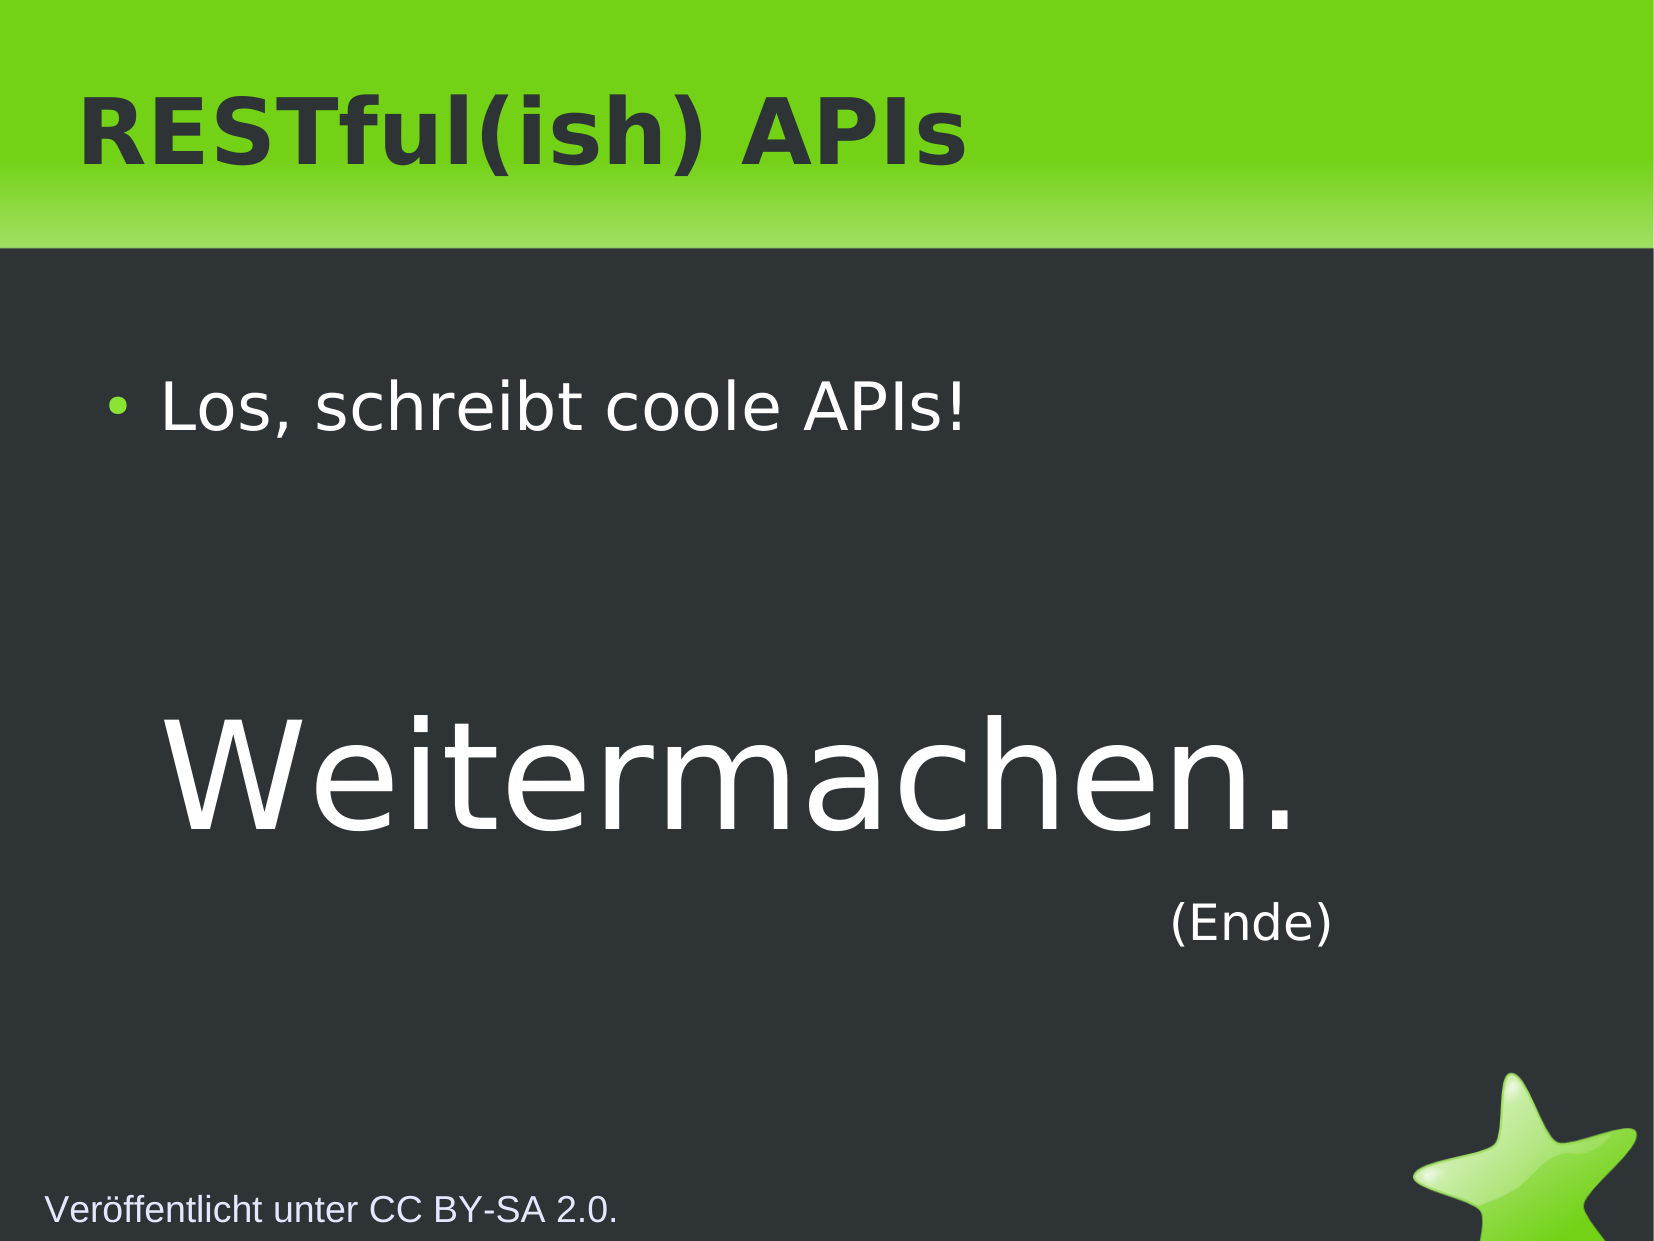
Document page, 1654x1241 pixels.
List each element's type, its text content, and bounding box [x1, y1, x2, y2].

list Los, schreibt coole APIs! Weitermachen. (Ende) [70, 290, 1559, 1182]
text_box Veröffentlicht unter CC BY-SA 2.0. [29, 1181, 739, 1238]
picture [0, 0, 1654, 1241]
title RESTful(ish) APIs [76, 29, 1565, 237]
